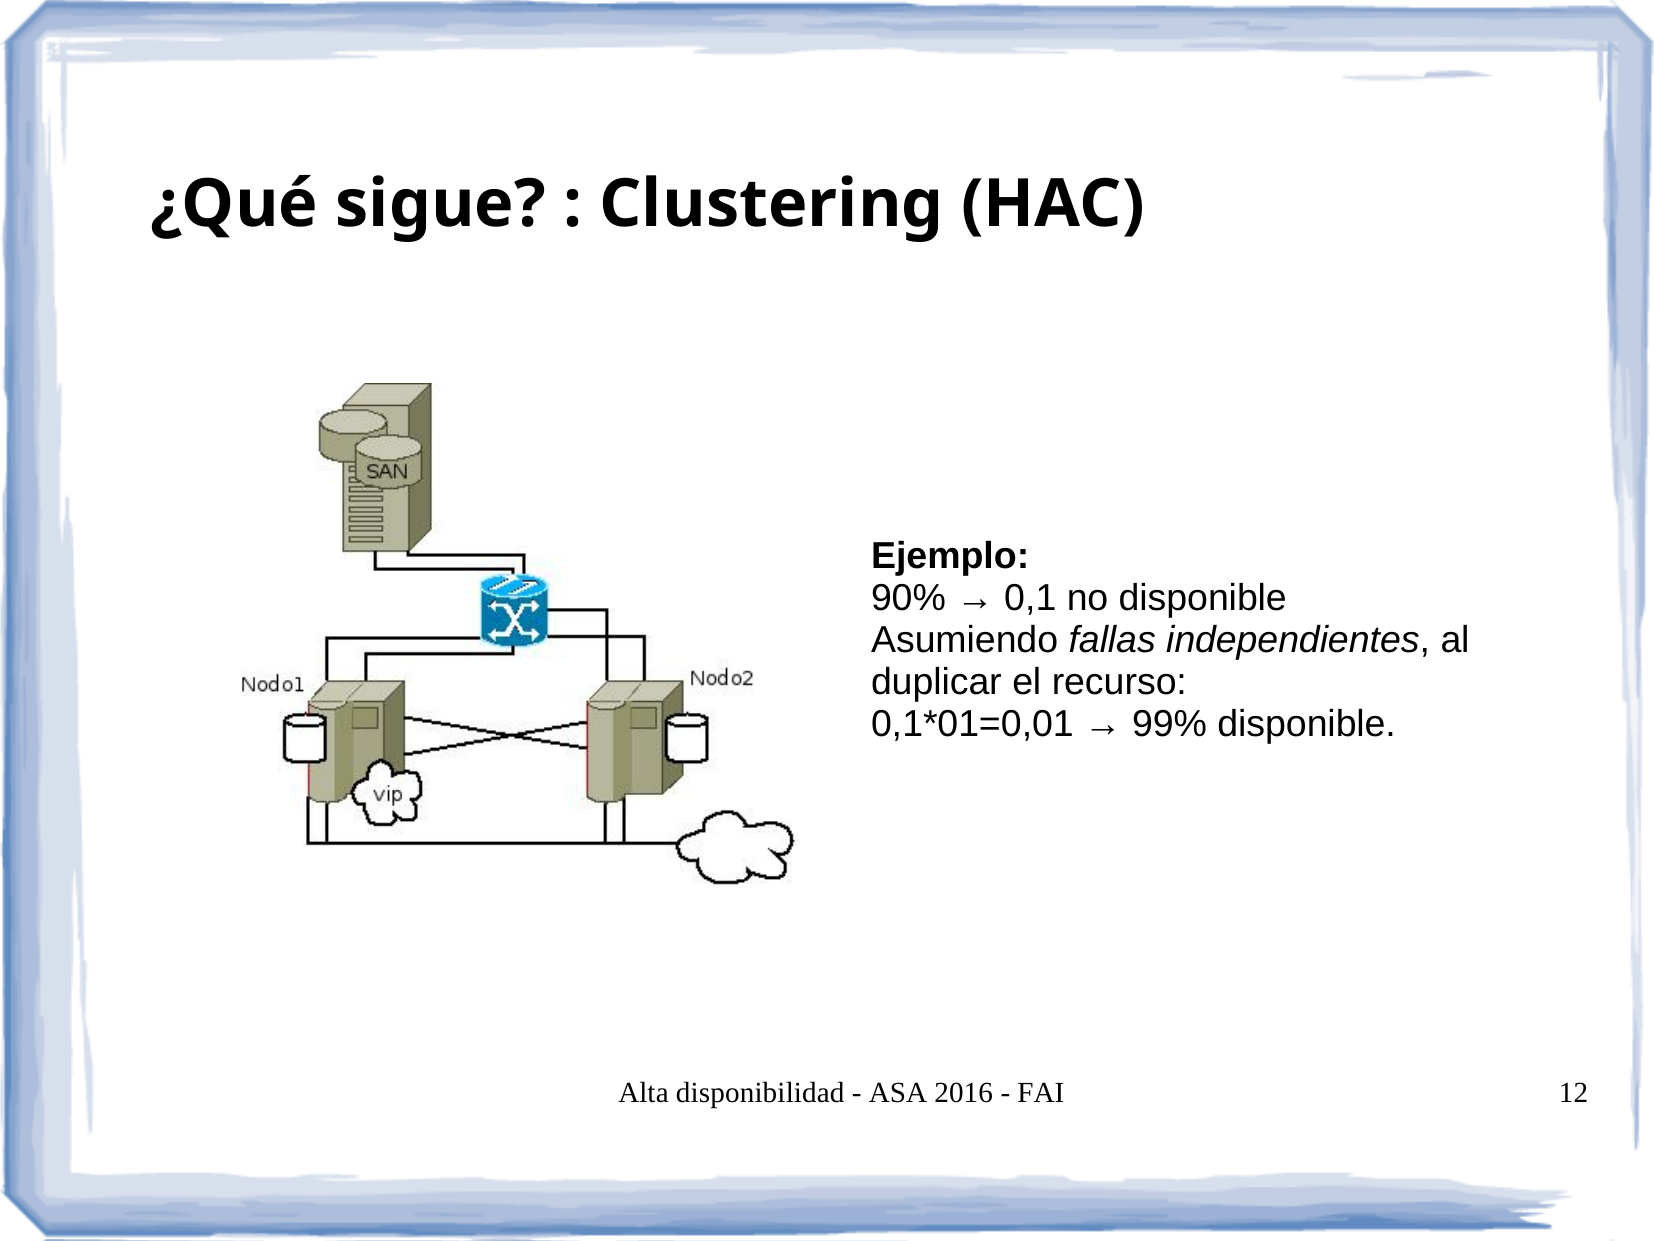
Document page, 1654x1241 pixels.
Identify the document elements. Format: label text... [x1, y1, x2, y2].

picture [0, 0, 1654, 1241]
text_box Ejemplo: 90% → 0,1 no disponible Asumiendo fallas independientes, al duplicar el recurso: 0,1*01=0,01 → 99% disponible. [856, 527, 1495, 753]
text_box ¿Qué sigue? : Clustering (HAC) [135, 147, 1168, 250]
